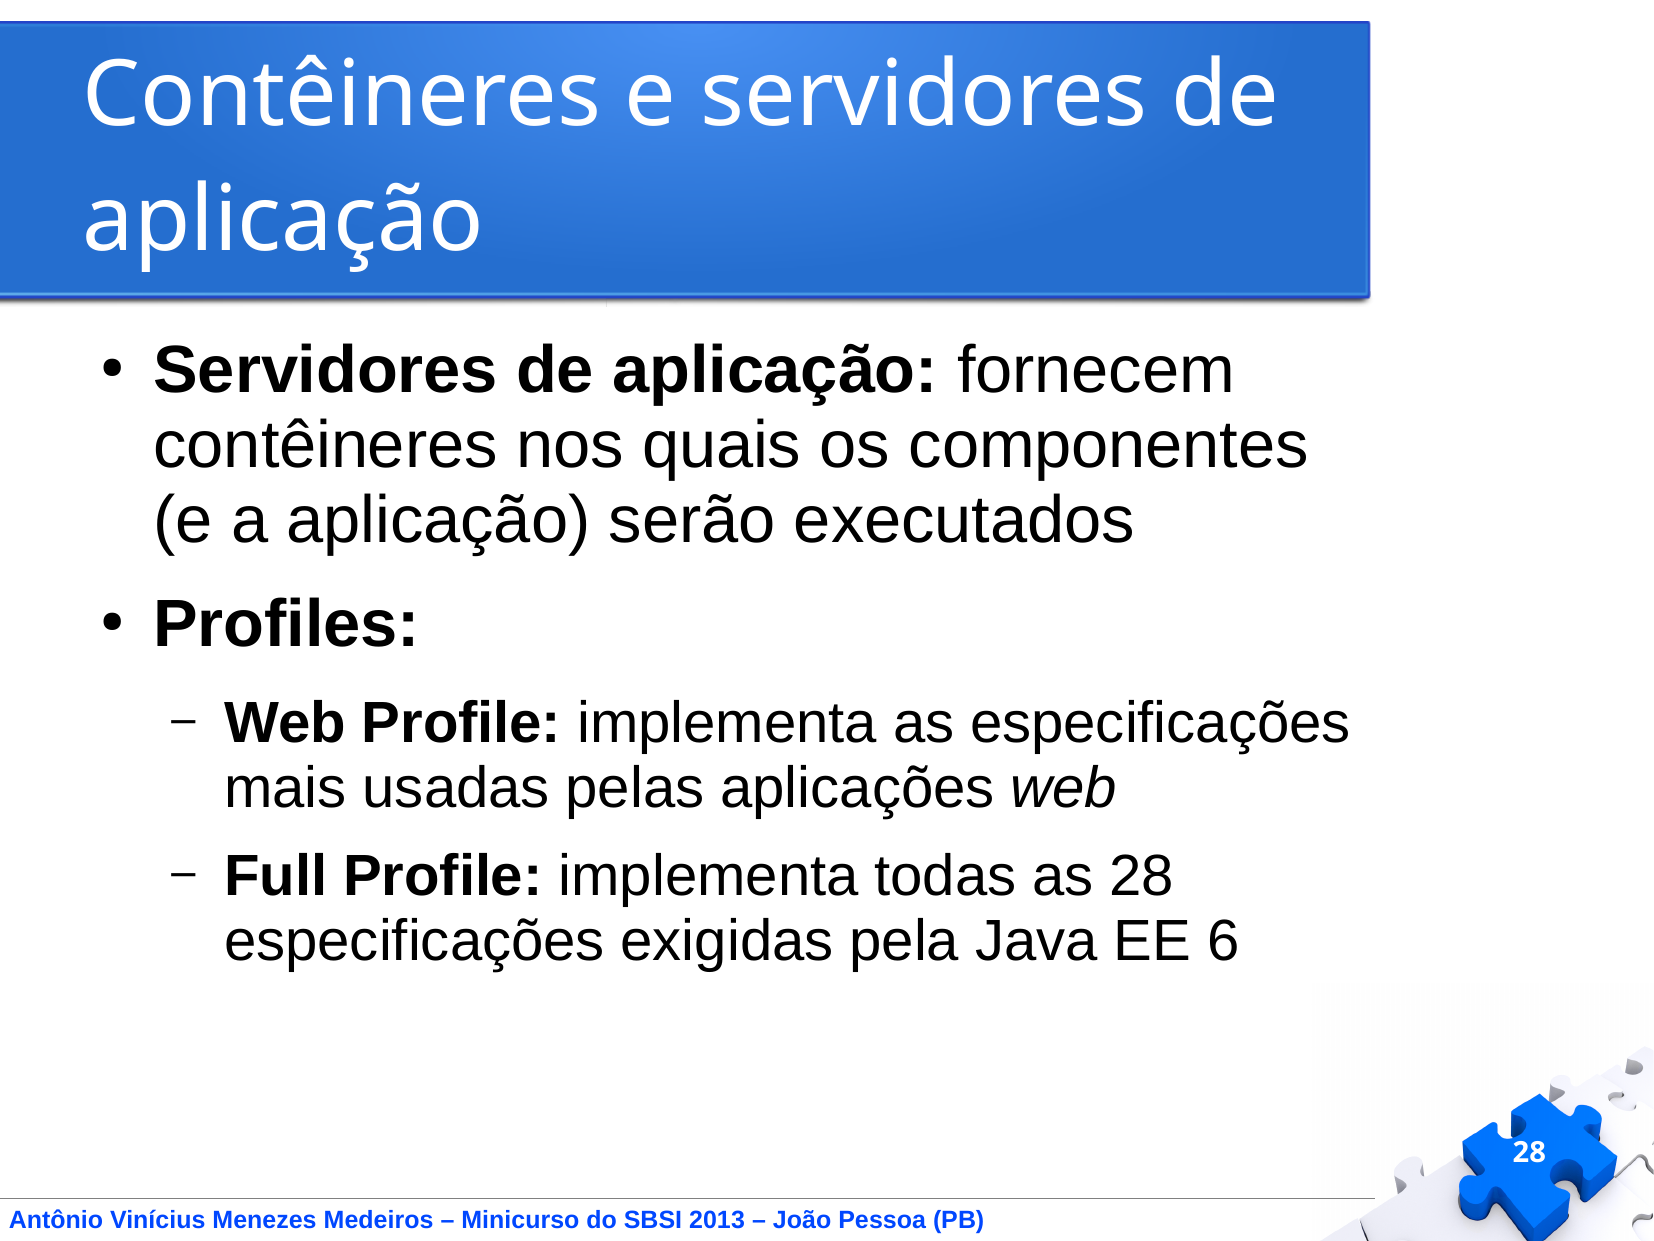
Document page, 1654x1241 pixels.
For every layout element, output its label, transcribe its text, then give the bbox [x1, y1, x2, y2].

title Contêineres e servidores de aplicação [82, 49, 1323, 257]
picture [0, 21, 1375, 307]
list Servidores de aplicação: fornecem contêineres nos quais os componentes (e a aplicação) serão executados Profiles: Web Profile: implementa as especificações mais usadas pelas aplicações web Full Profile: implementa todas as 28 especificações exigidas pela Java EE 6 [82, 332, 1356, 1111]
picture [1311, 983, 1654, 1241]
